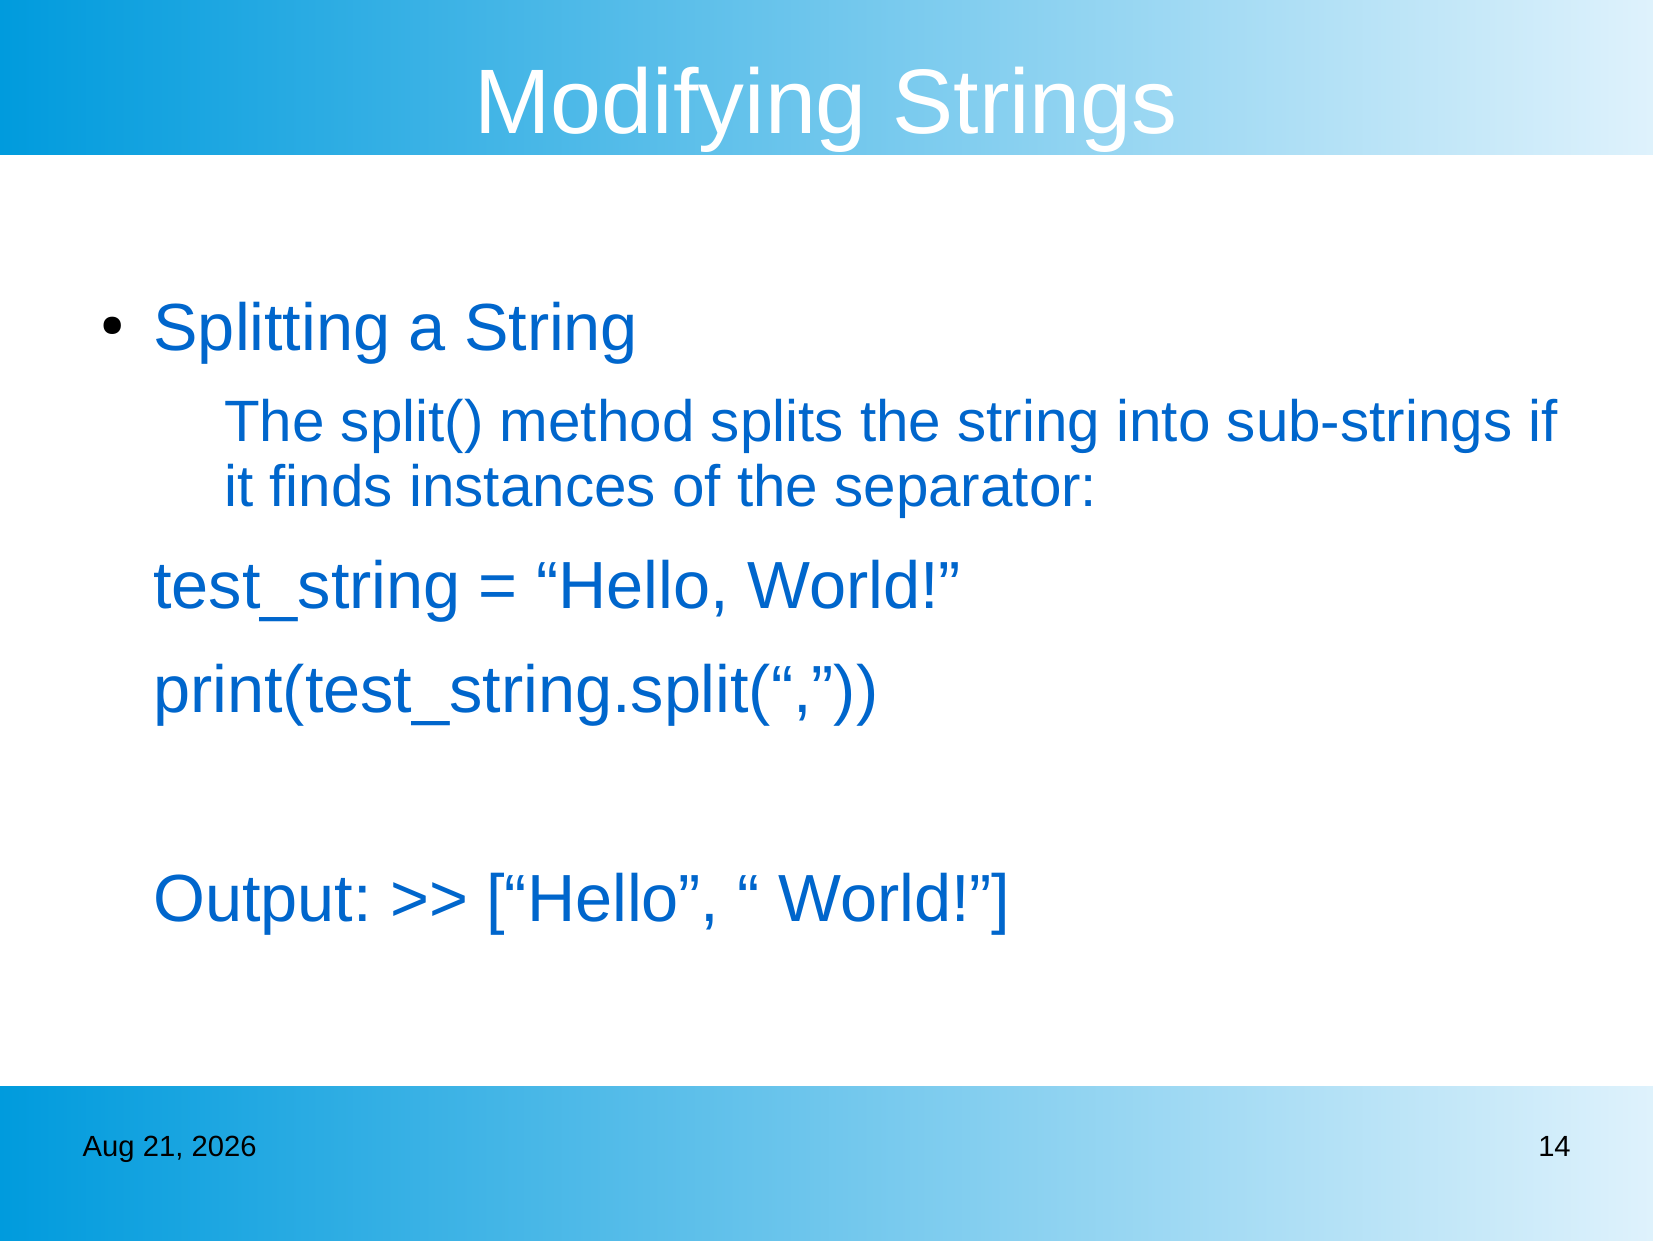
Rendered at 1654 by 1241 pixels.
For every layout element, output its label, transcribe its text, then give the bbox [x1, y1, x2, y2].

list Splitting a String The split() method splits the string into sub-strings if it finds instances of the separator: test_string = “Hello, World!” print(test_string.split(“,”)) Output: >> [“Hello”, “ World!”] [82, 290, 1571, 1010]
title Modifying Strings [82, 49, 1571, 155]
